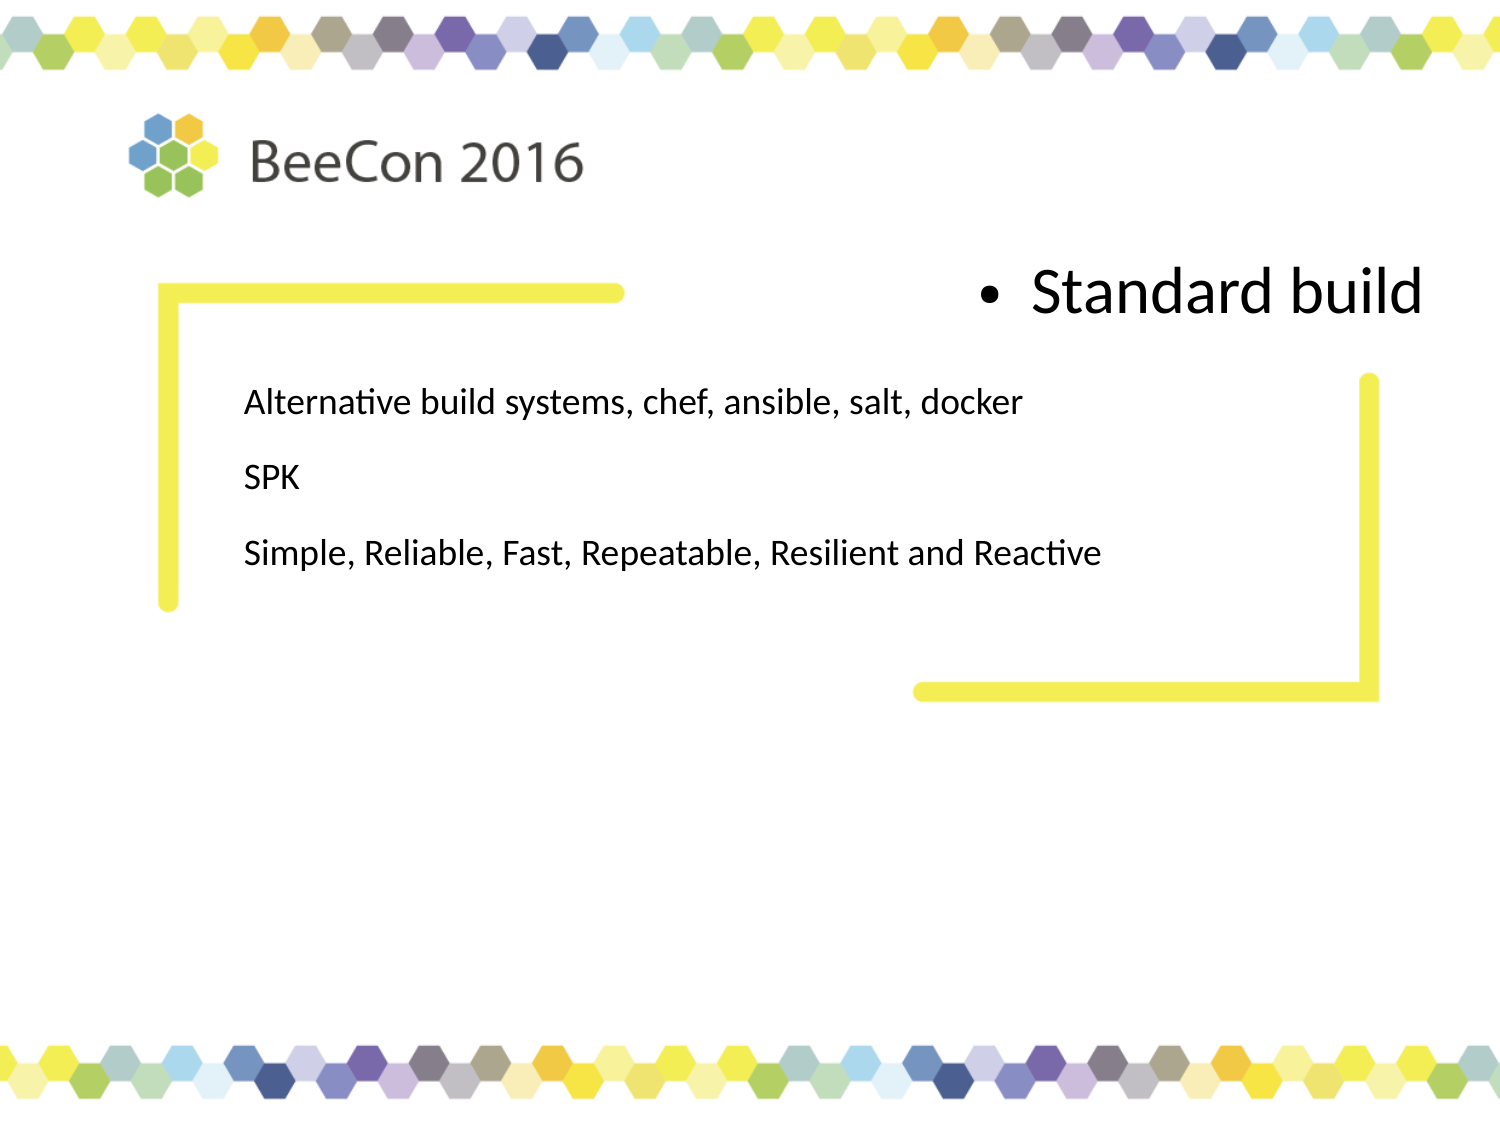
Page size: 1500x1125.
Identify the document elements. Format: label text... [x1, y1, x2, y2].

list Standard build [75, 263, 1425, 916]
picture [0, 0, 1500, 1125]
